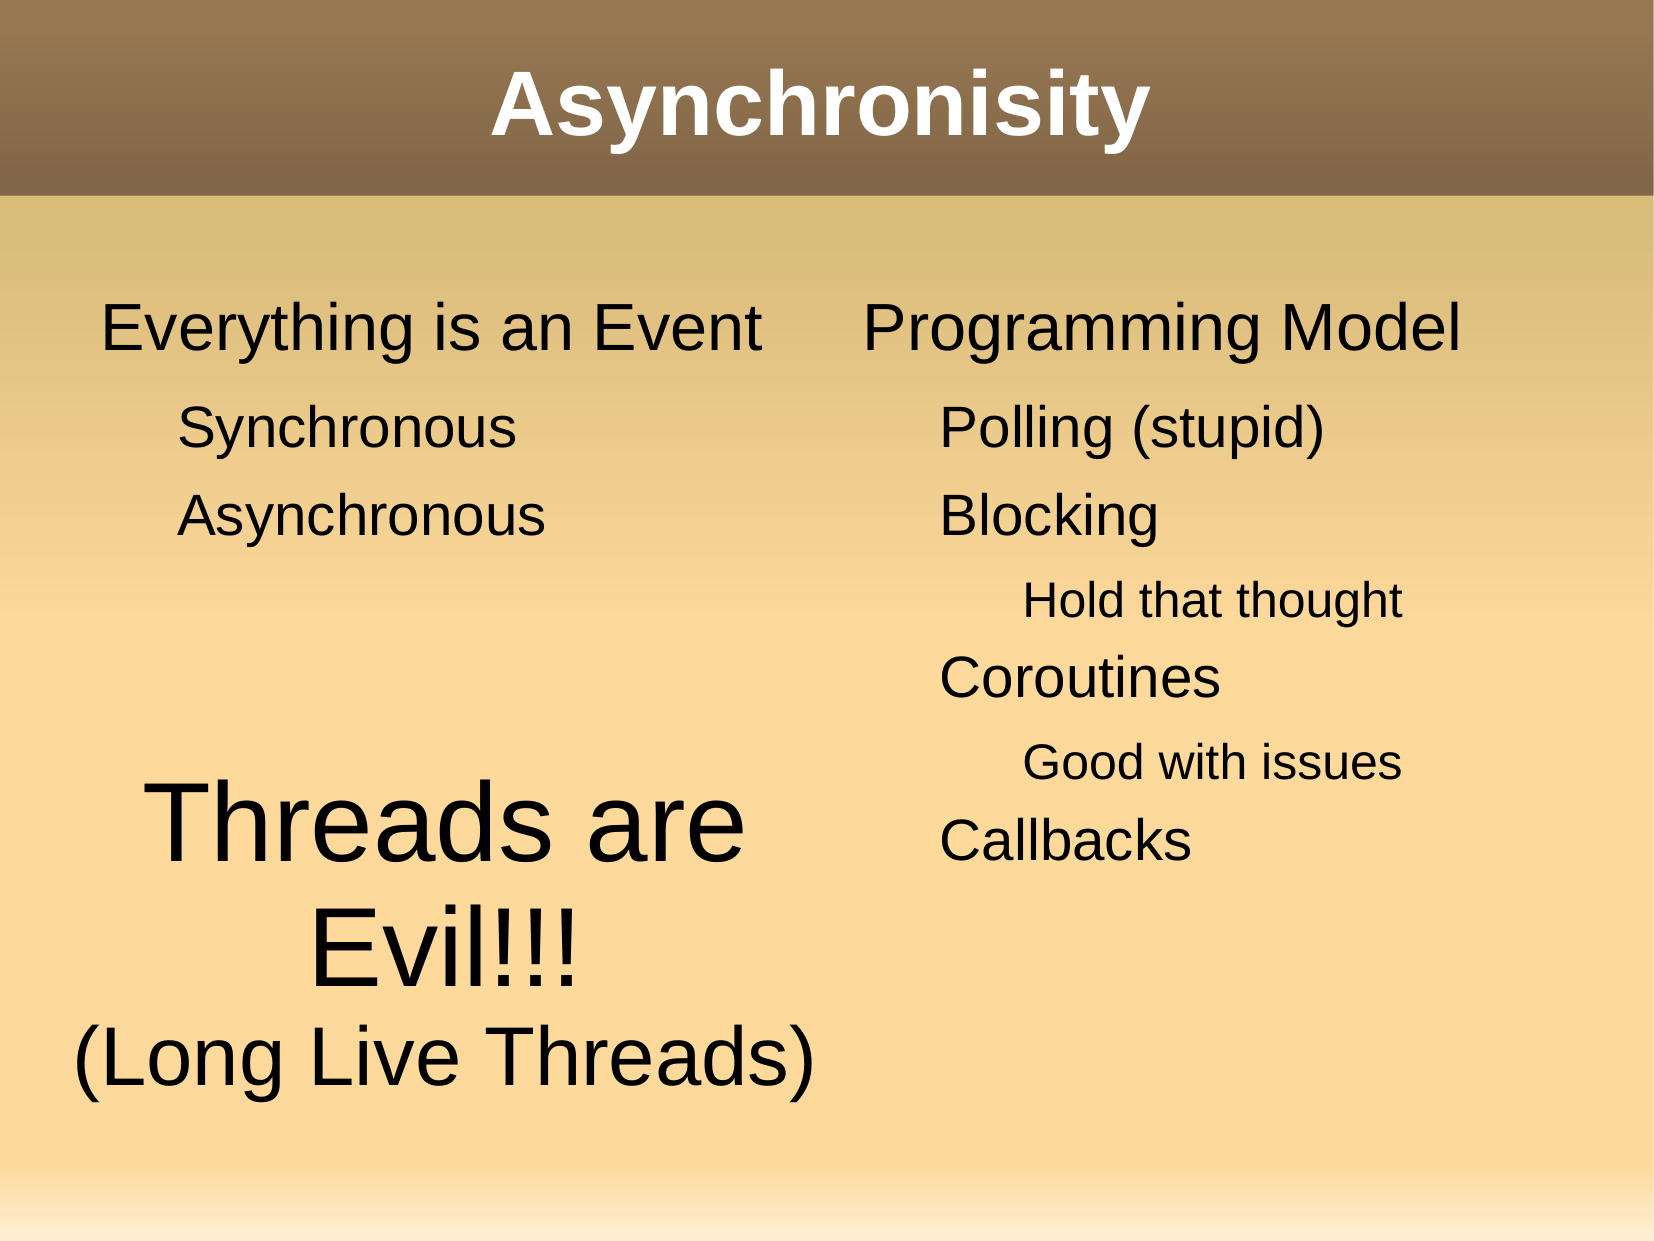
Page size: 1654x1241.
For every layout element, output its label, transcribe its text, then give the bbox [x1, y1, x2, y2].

title Asynchronisity [76, 0, 1565, 208]
picture [0, 0, 1654, 1241]
list Everything is an Event Synchronous Asynchronous [82, 290, 809, 676]
text_box Threads are Evil!!! (Long Live Threads) [51, 752, 839, 1150]
list Programming Model Polling (stupid) Blocking Hold that thought Coroutines Good with issues Callbacks [845, 290, 1572, 1094]
